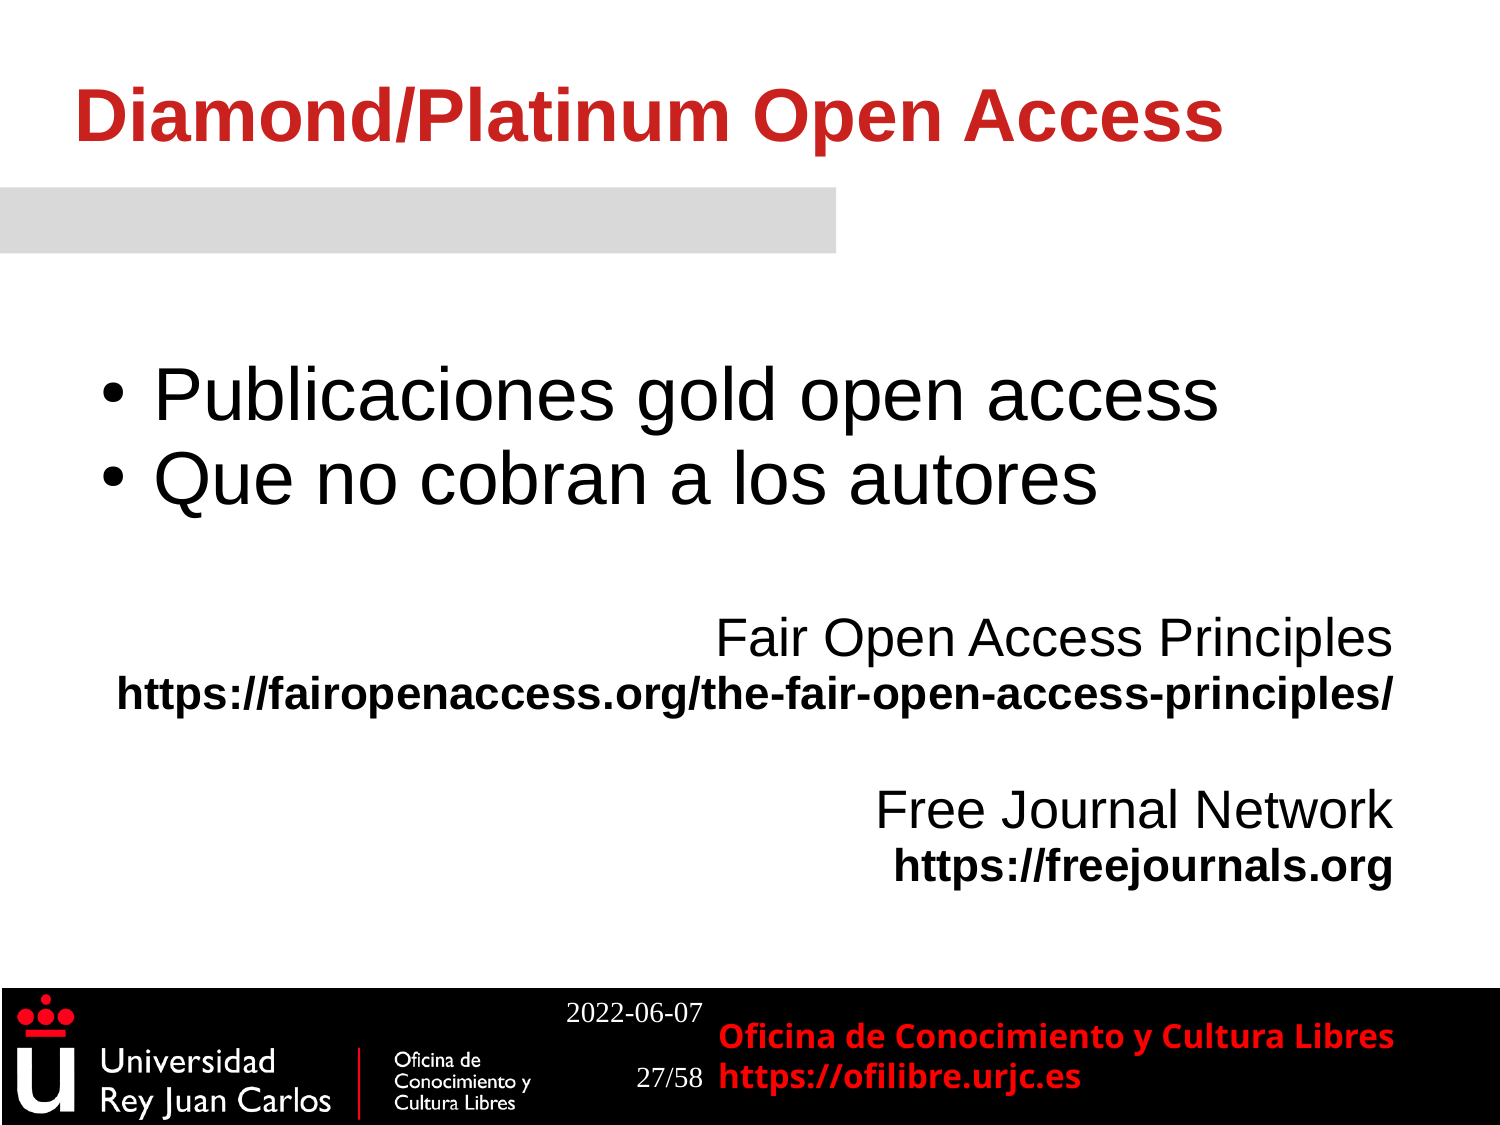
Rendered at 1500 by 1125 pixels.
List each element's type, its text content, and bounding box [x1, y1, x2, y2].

text_box Diamond/Platinum Open Access [60, 66, 1351, 249]
text_box Fair Open Access Principles https://fairopenaccess.org/the-fair-open-access-principles/ Free Journal Network https://freejournals.org [75, 600, 1410, 951]
text_box Publicaciones gold open access Que no cobran a los autores [67, 345, 1471, 528]
picture [17, 994, 531, 1120]
title [75, 7, 1425, 196]
